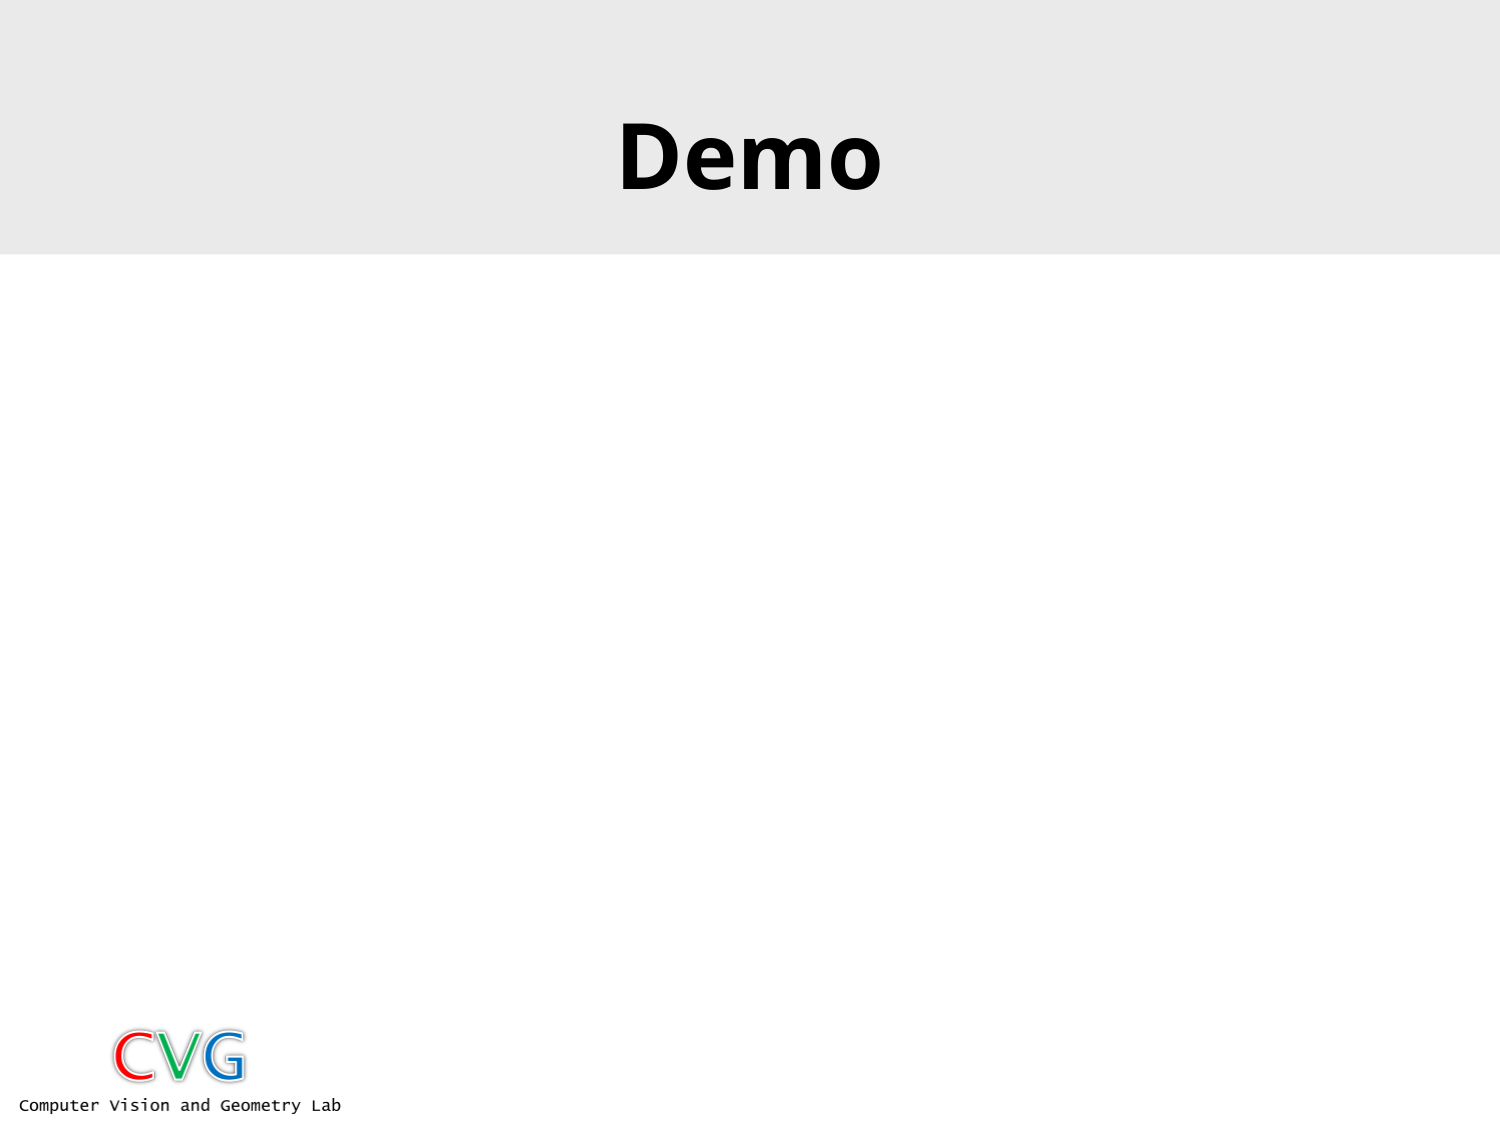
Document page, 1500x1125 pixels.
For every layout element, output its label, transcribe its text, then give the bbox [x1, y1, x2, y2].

picture [1, 996, 359, 1124]
title Demo [114, 35, 1386, 271]
